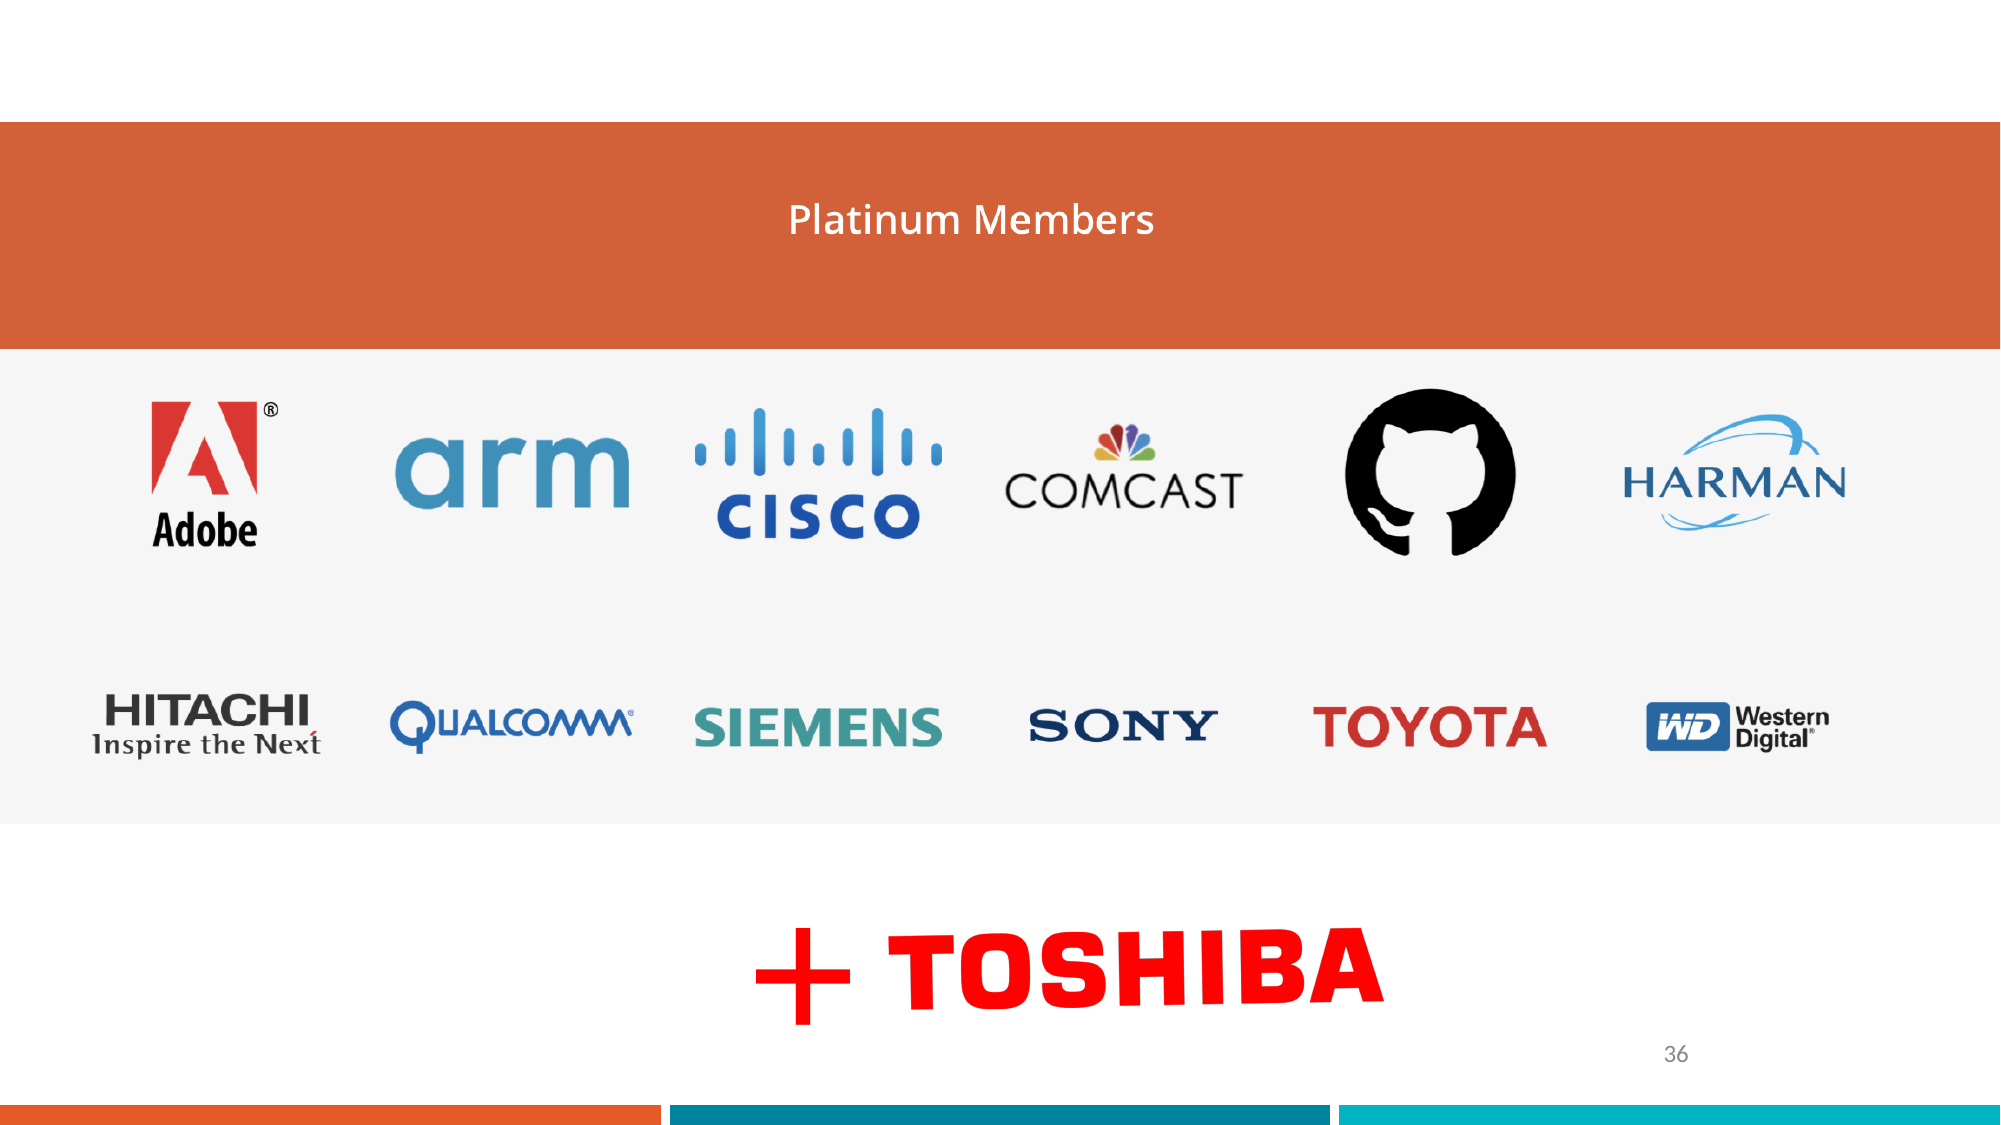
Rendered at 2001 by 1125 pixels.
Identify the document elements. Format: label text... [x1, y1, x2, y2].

text_box + [731, 839, 827, 1098]
picture [888, 926, 1384, 1011]
picture [0, 122, 2000, 824]
text_box 36 [1648, 1022, 1863, 1083]
